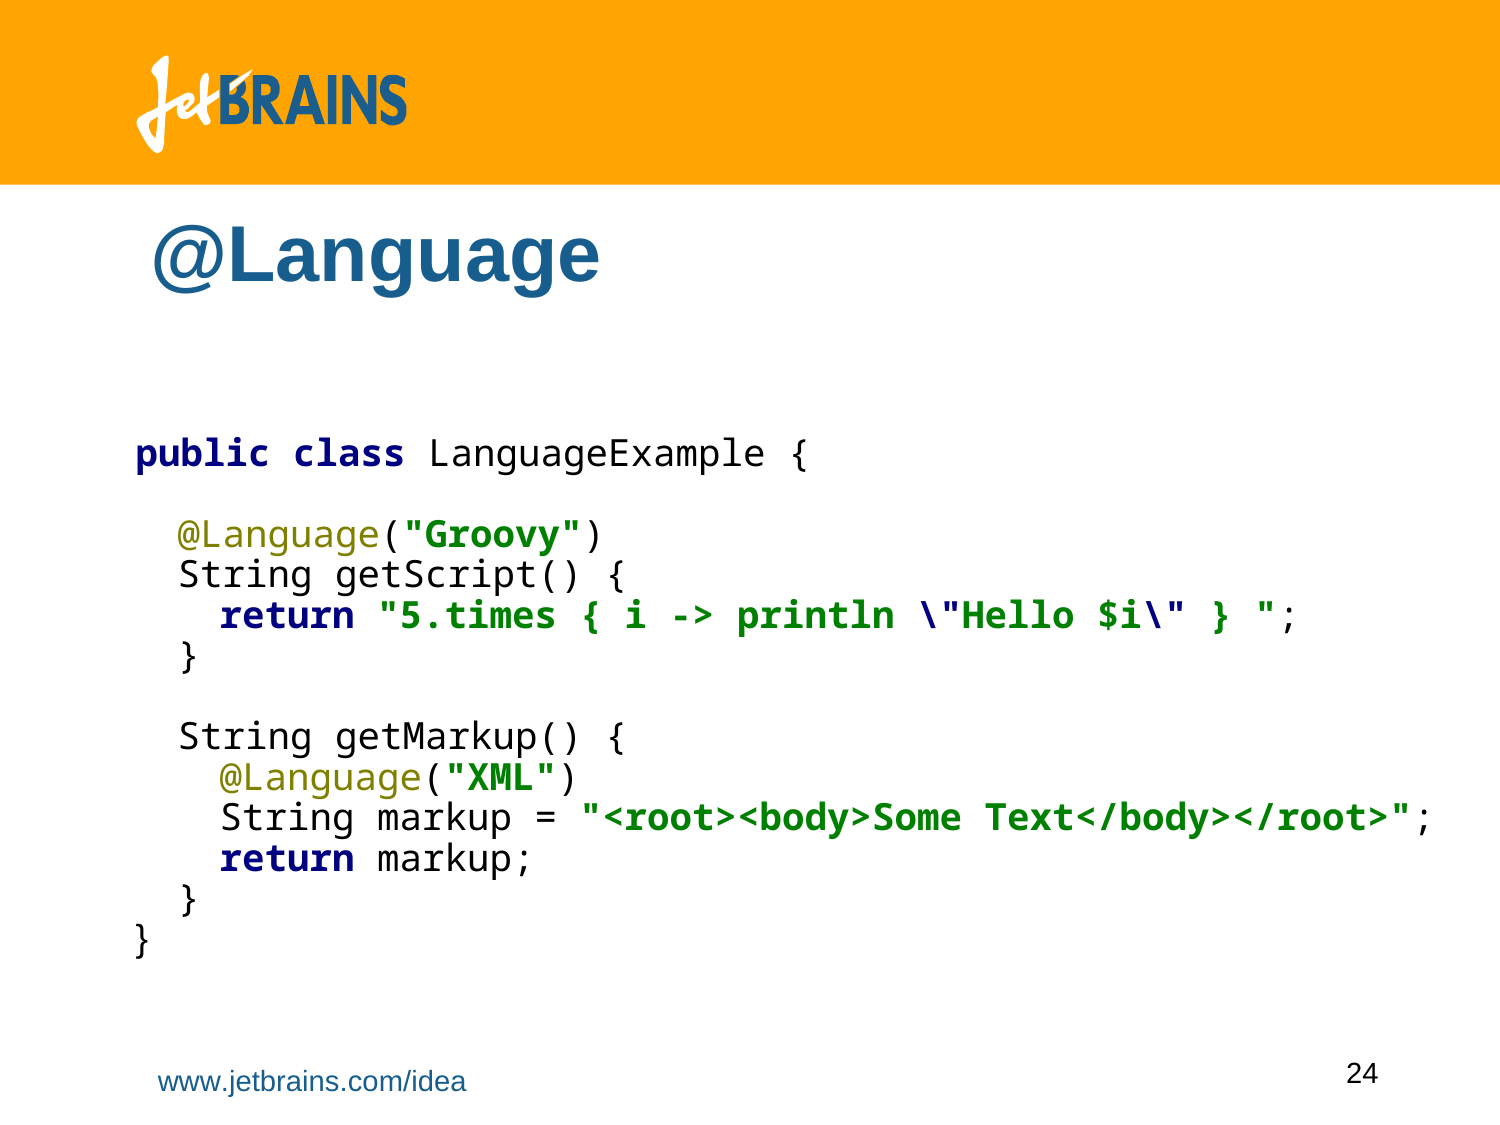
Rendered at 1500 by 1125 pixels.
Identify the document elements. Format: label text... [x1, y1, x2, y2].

title @Language [135, 194, 1377, 305]
subtitle public class LanguageExample { @Language("Groovy") String getScript() { return "5.times { i -> println \"Hello $i\" } "; } String getMarkup() { @Language("XML") String markup = "<root><body>Some Text</body></root>"; return markup; } } [135, 325, 1463, 1069]
